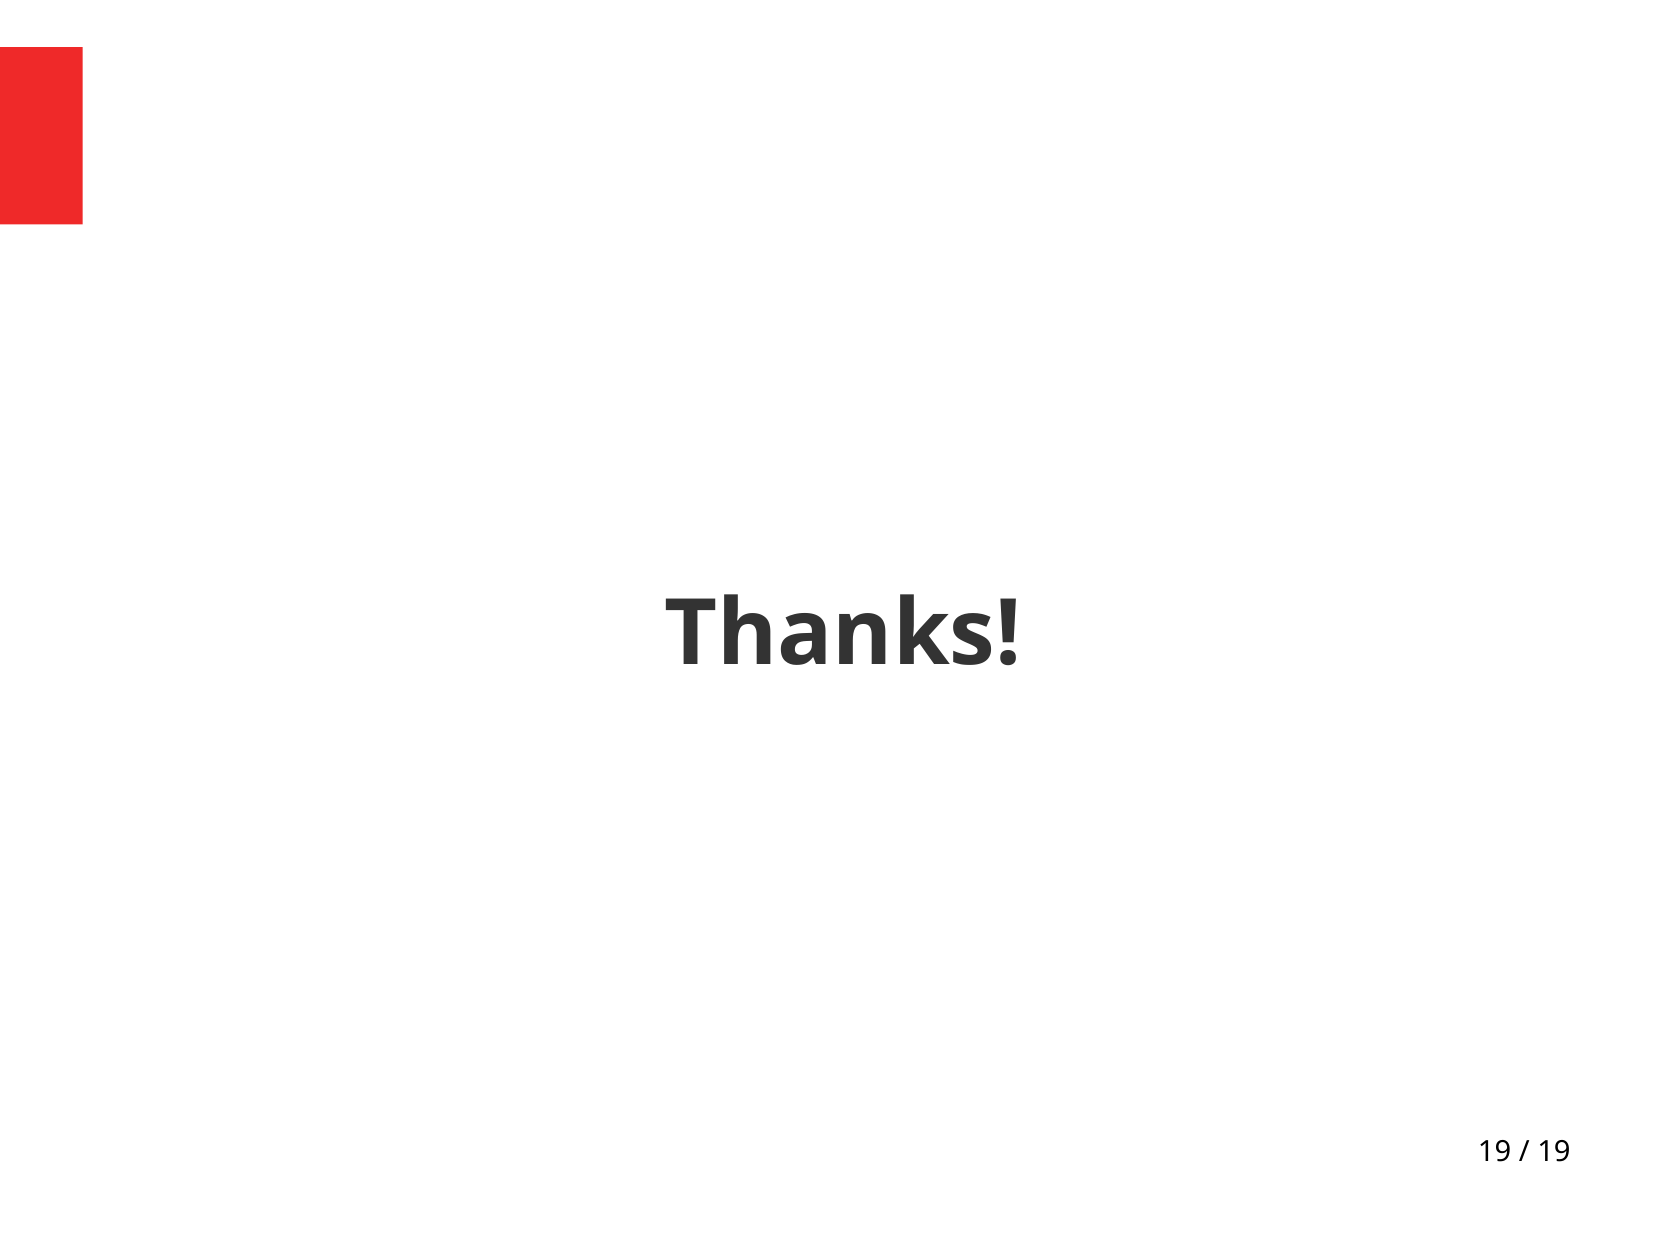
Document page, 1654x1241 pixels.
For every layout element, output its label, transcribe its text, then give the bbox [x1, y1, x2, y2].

title Thanks! [165, 525, 1619, 733]
